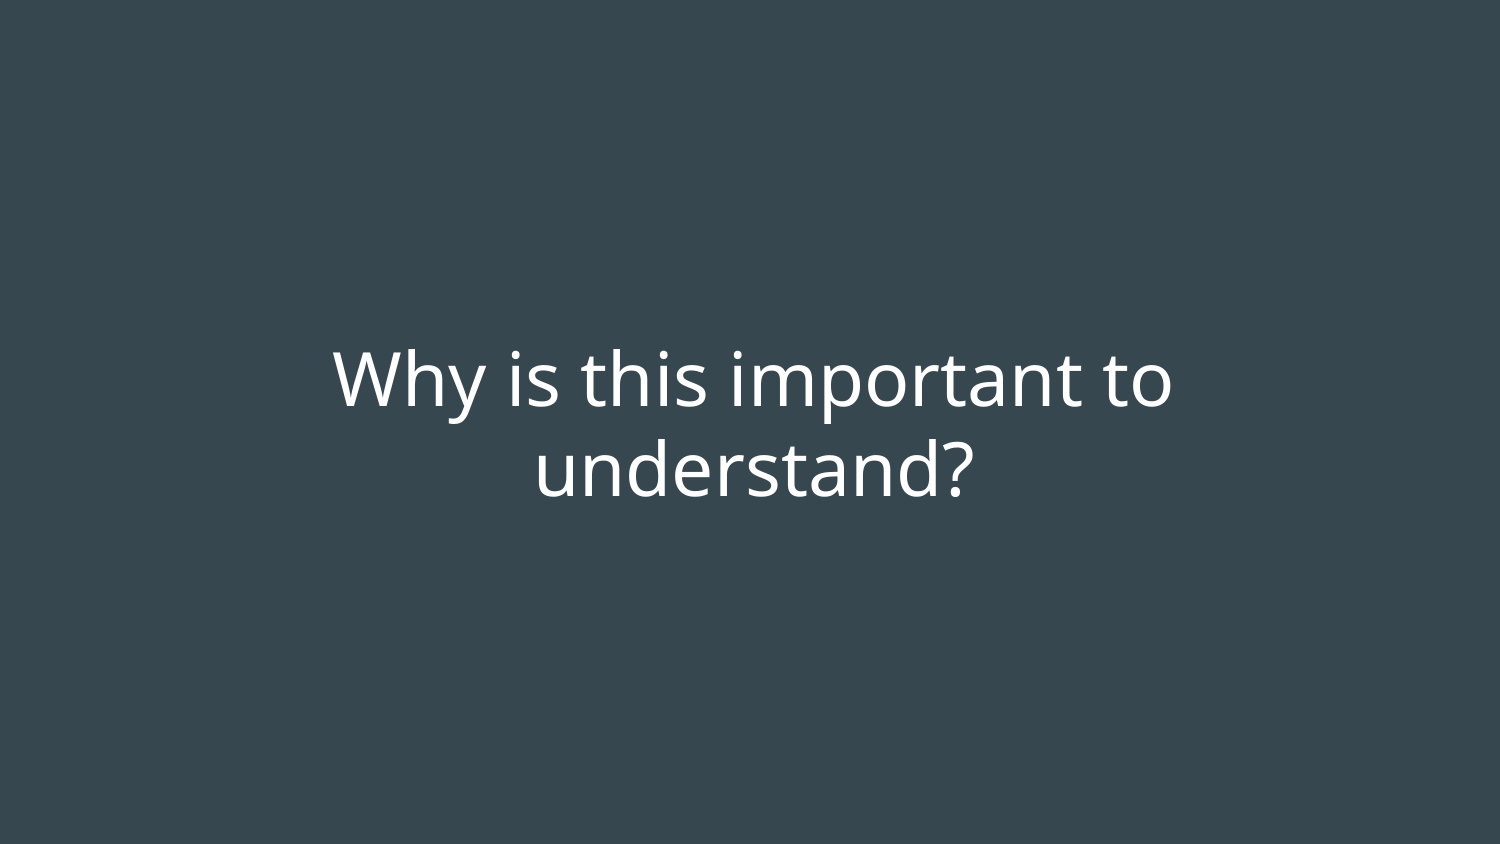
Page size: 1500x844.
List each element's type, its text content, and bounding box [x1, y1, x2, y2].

title Why is this important to understand? [110, 351, 1399, 493]
